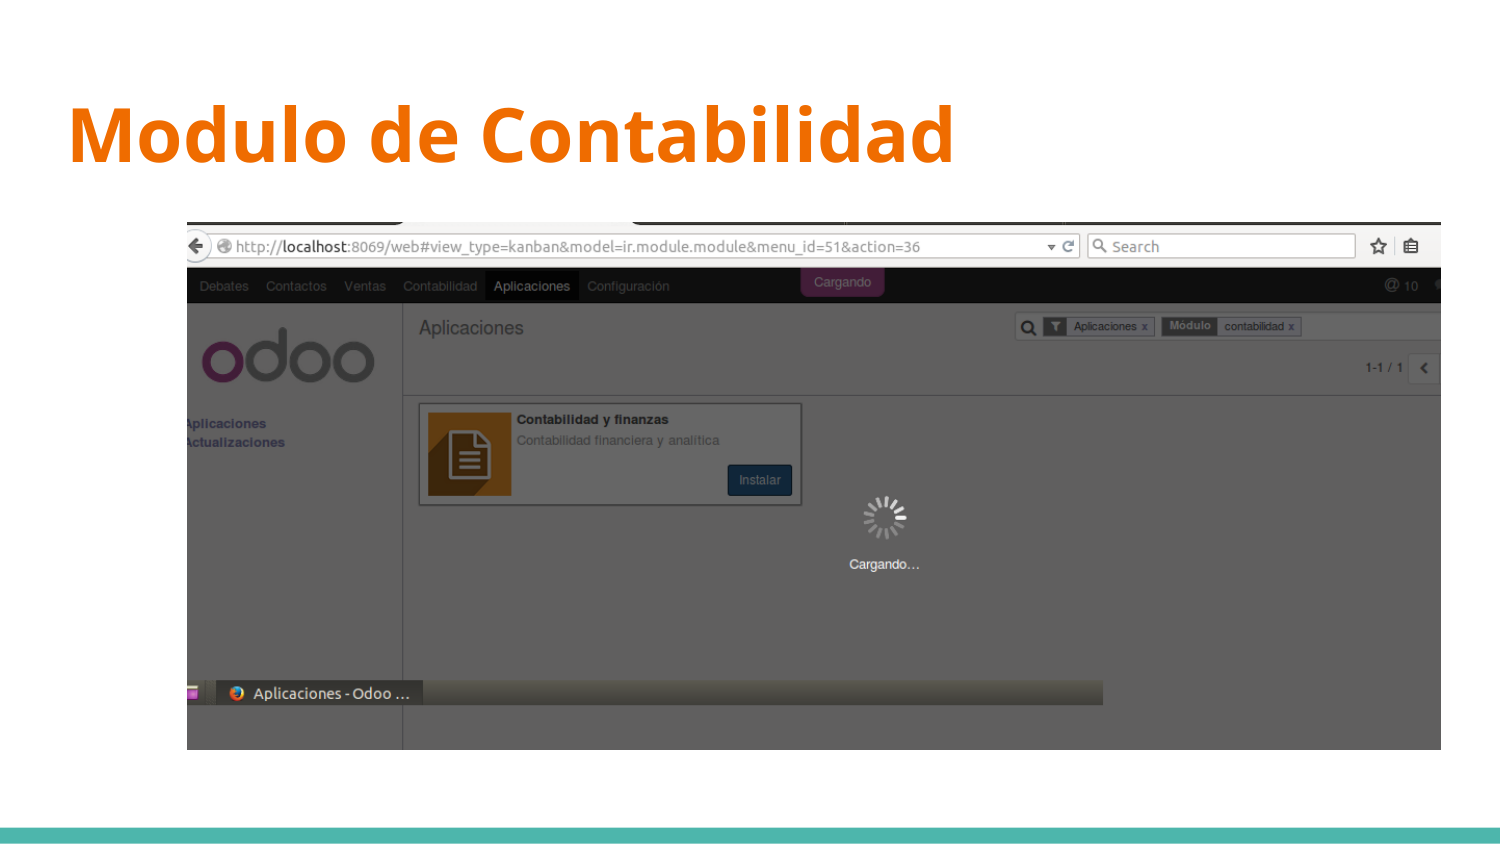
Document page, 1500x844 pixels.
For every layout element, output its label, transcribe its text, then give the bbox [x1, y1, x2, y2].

title Modulo de Contabilidad [51, 72, 1449, 189]
picture [187, 222, 1441, 750]
